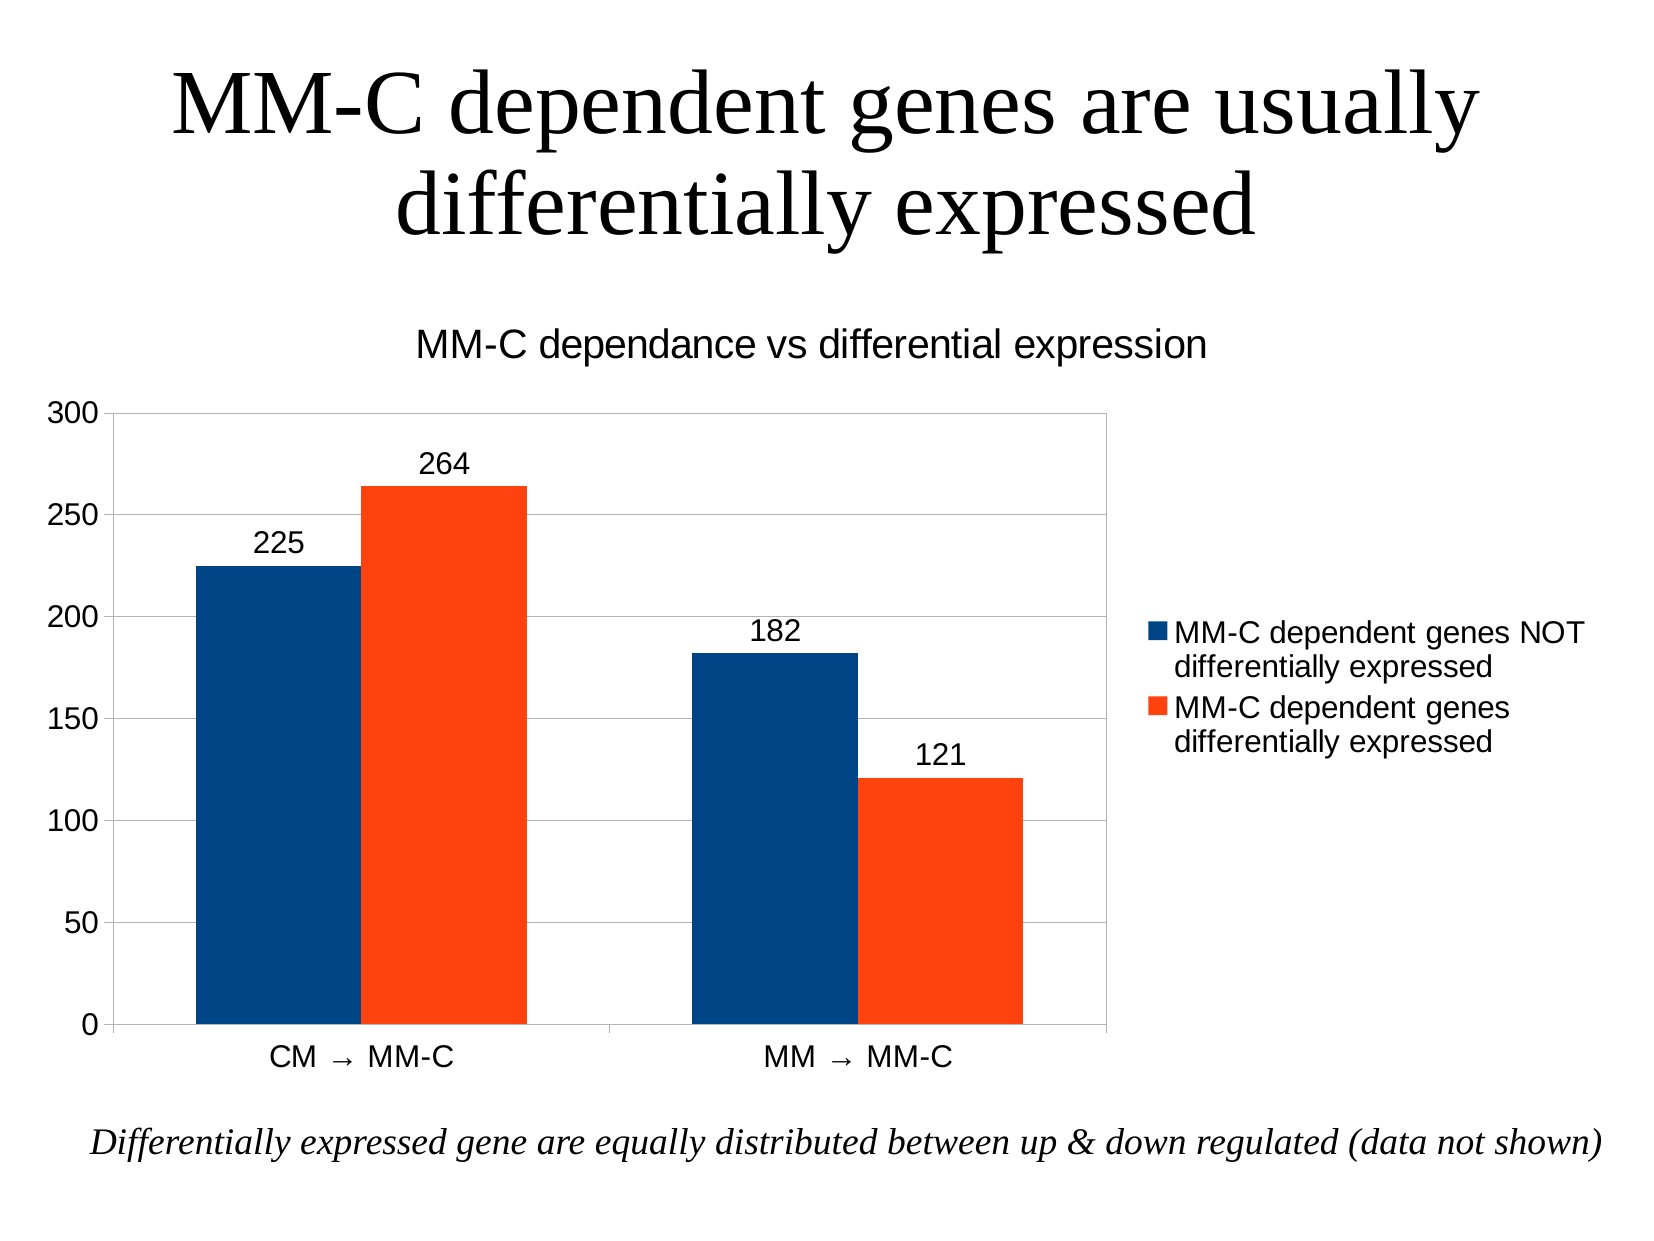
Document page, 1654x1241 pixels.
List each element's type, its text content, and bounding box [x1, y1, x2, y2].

title MM-C dependent genes are usually differentially expressed [82, 49, 1571, 257]
chart [15, 284, 1609, 1090]
text_box Differentially expressed gene are equally distributed between up & down regulated (data not shown) [75, 1113, 1619, 1171]
